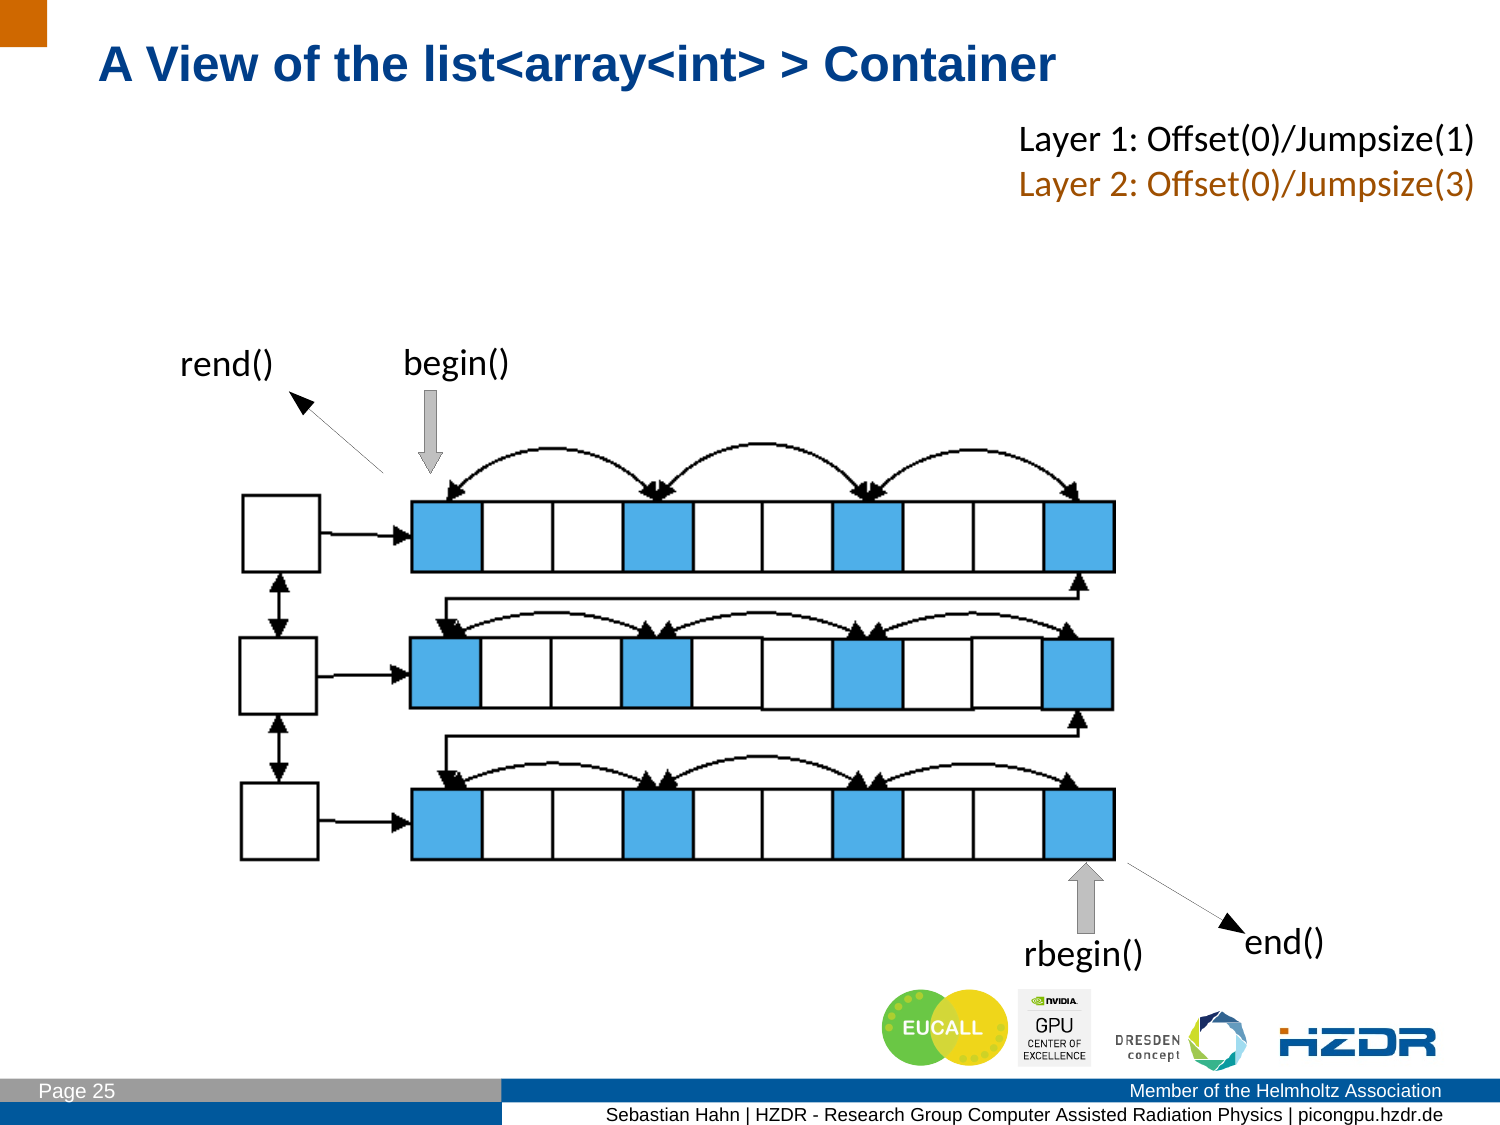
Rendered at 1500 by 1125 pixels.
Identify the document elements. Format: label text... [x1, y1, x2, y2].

picture [237, 441, 1116, 863]
picture [1257, 1011, 1453, 1073]
text_box end() [1229, 910, 1340, 971]
text_box rend() [165, 331, 289, 392]
list A View of the list<array<int> > Container [82, 23, 1430, 178]
text_box rbegin() [1009, 922, 1159, 982]
text_box [1068, 862, 1104, 934]
picture [874, 982, 1099, 1075]
text_box begin() [388, 330, 526, 391]
picture [1116, 1011, 1247, 1071]
text_box Layer 1: Offset(0)/Jumpsize(1) Layer 2: Offset(0)/Jumpsize(3) [1003, 106, 1500, 212]
text_box [418, 390, 443, 474]
